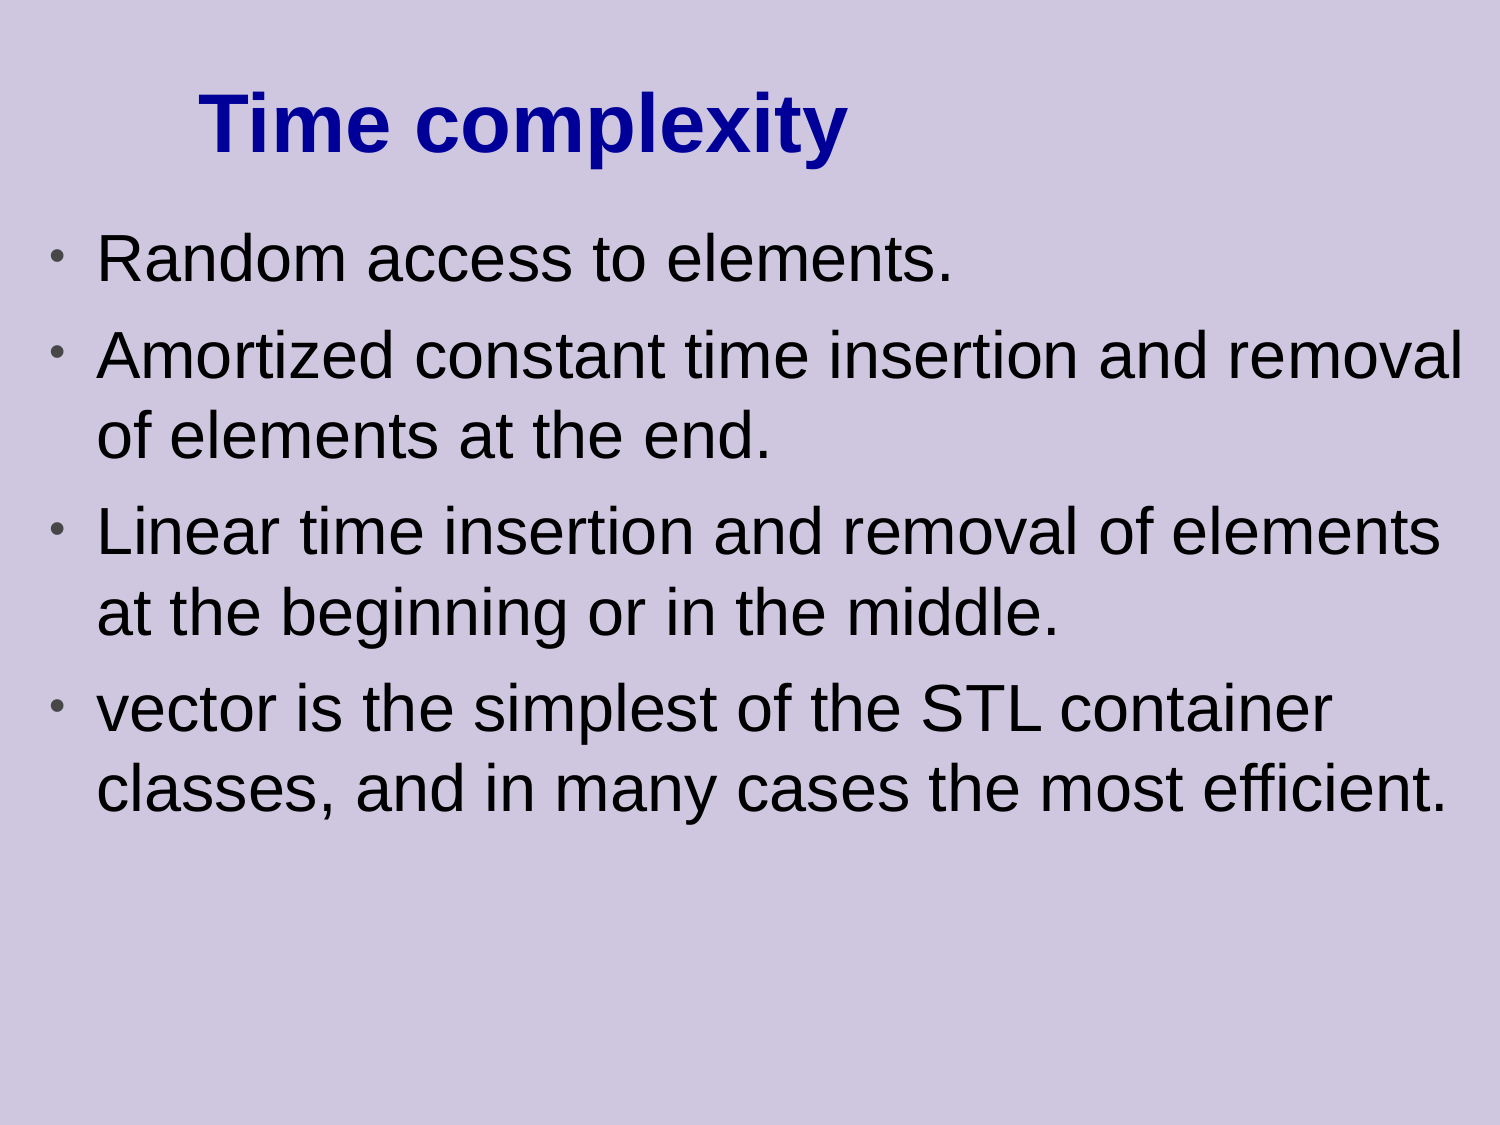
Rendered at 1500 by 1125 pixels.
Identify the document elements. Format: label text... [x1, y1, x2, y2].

title Time complexity [198, 24, 1468, 213]
list Random access to elements. Amortized constant time insertion and removal of elements at the end. Linear time insertion and removal of elements at the beginning or in the middle. vector is the simplest of the STL container classes, and in many cases the most efficient. [49, 215, 1468, 853]
